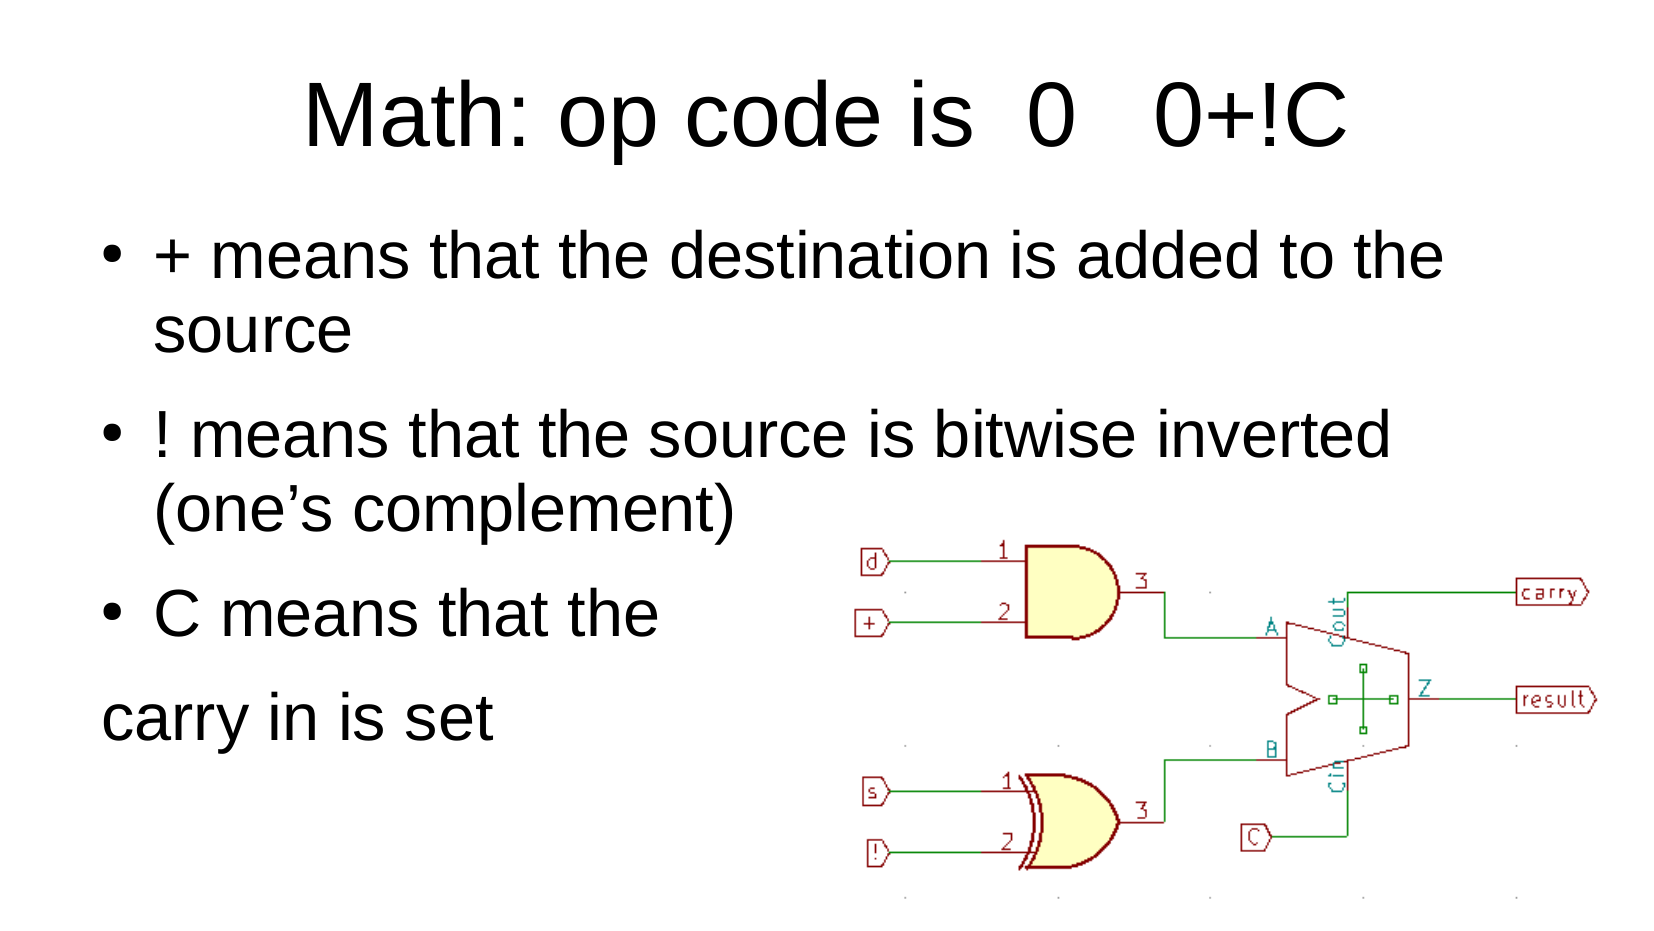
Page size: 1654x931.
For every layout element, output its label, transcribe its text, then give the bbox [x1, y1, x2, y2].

title Math: op code is 0 0+!C [82, 37, 1571, 193]
list + means that the destination is added to the source ! means that the source is bitwise inverted (one’s complement) C means that the carry in is set [82, 217, 1571, 758]
picture [825, 509, 1652, 914]
